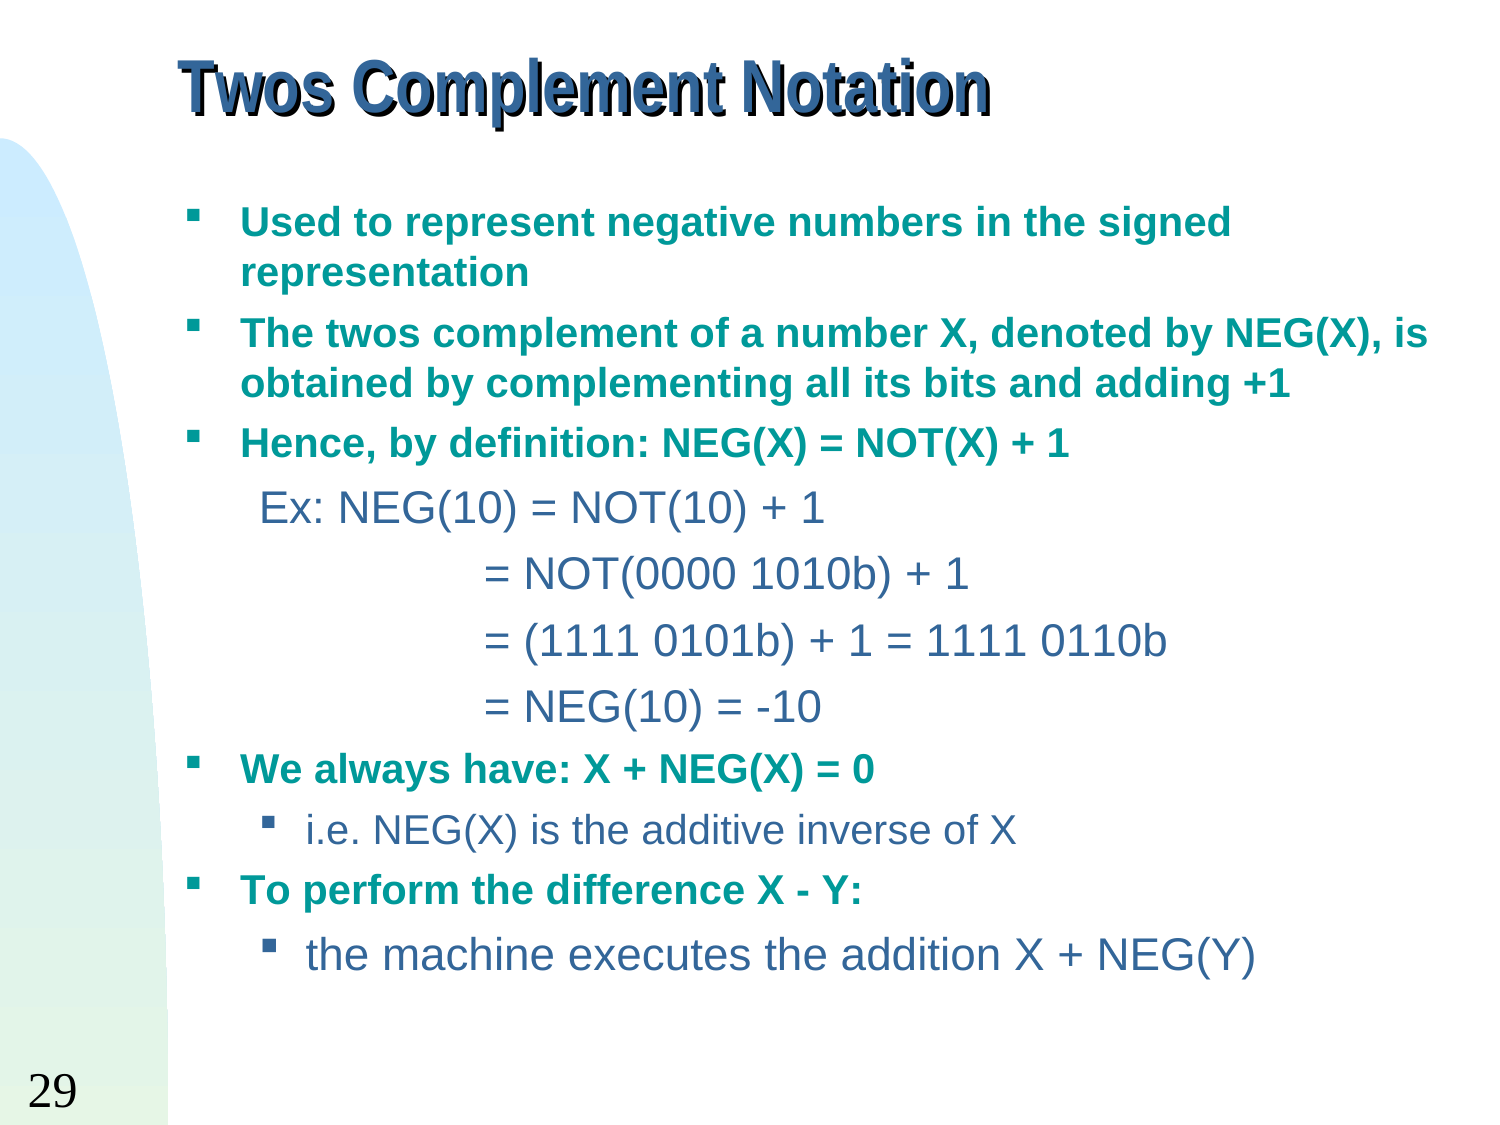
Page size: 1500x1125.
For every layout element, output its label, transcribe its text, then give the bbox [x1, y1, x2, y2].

list Used to represent negative numbers in the signed representation The twos complement of a number X, denoted by NEG(X), is obtained by complementing all its bits and adding +1 Hence, by definition: NEG(X) = NOT(X) + 1 Ex: NEG(10) = NOT(10) + 1 = NOT(0000 1010b) + 1 = (1111 0101b) + 1 = 1111 0110b = NEG(10) = -10 We always have: X + NEG(X) = 0 i.e. NEG(X) is the additive inverse of X To perform the difference X - Y: the machine executes the addition X + NEG(Y) [168, 187, 1463, 1075]
title Twos Complement Notation [162, 24, 1456, 163]
